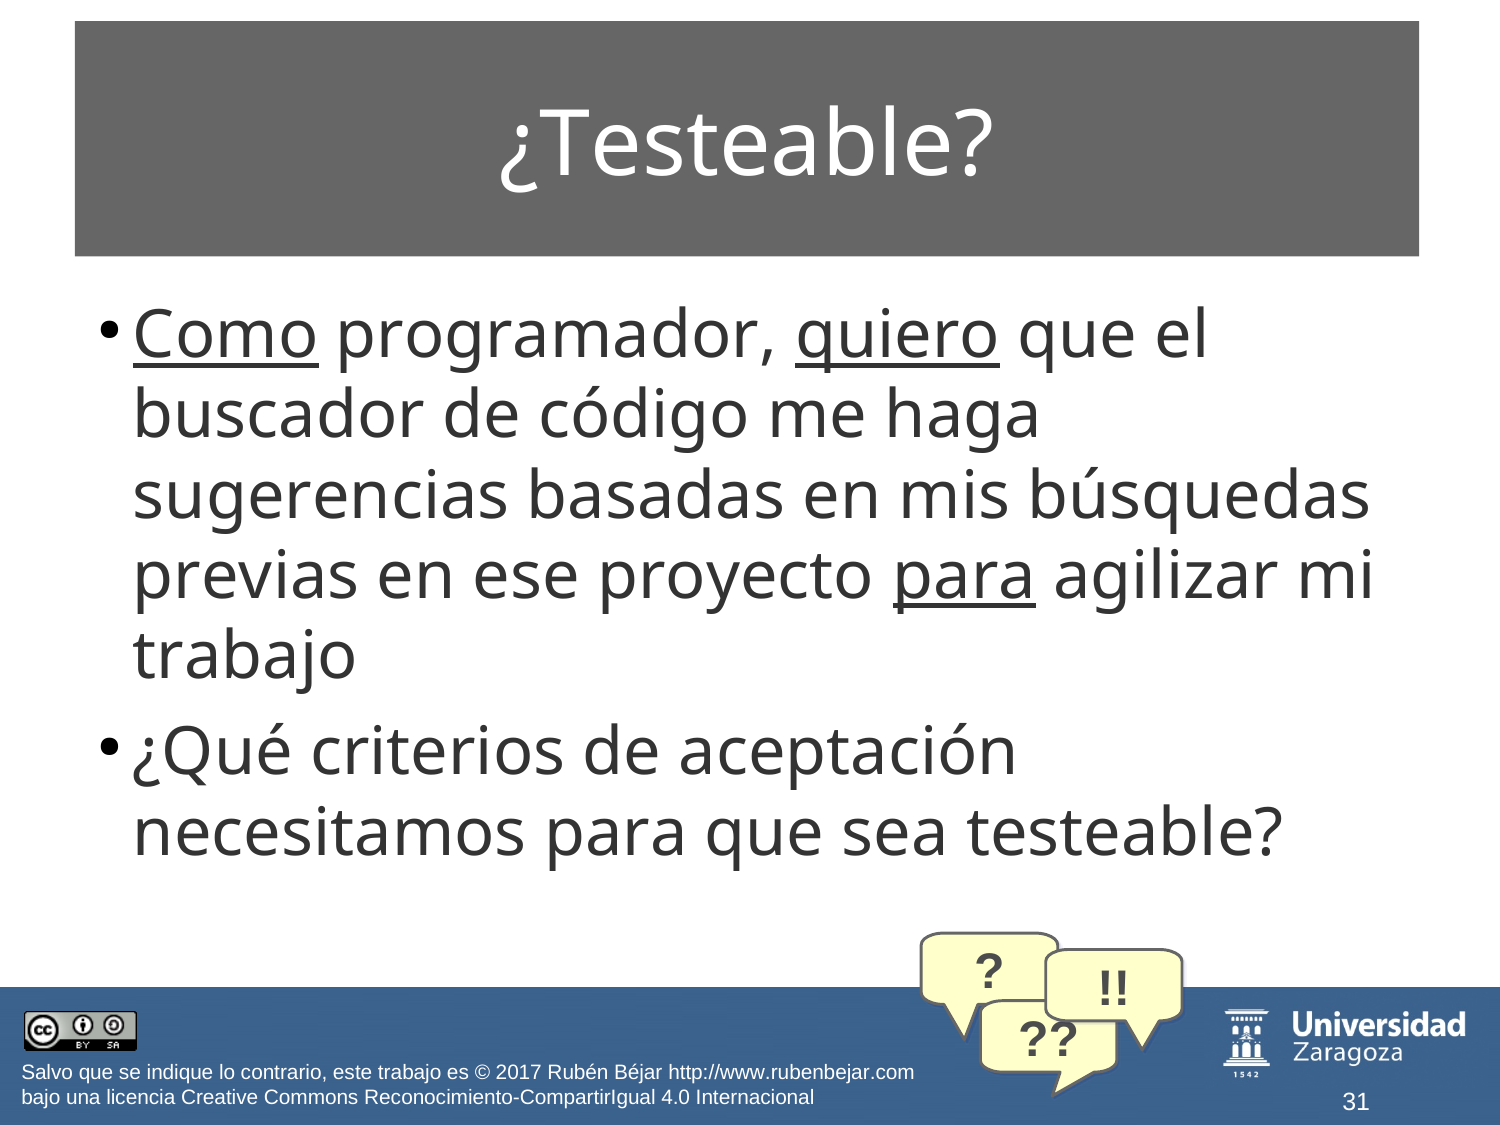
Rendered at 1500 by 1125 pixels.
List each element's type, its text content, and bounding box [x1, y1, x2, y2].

text_box ? [921, 933, 1058, 1040]
text_box !! [1045, 949, 1182, 1050]
text_box ?? [980, 1000, 1117, 1097]
title ¿Testeable? [74, 21, 1420, 257]
list Como programador, quiero que el buscador de código me haga sugerencias basadas en mis búsquedas previas en ese proyecto para agilizar mi trabajo ¿Qué criterios de aceptación necesitamos para que sea testeable? [82, 283, 1418, 957]
picture [0, 987, 1500, 1125]
